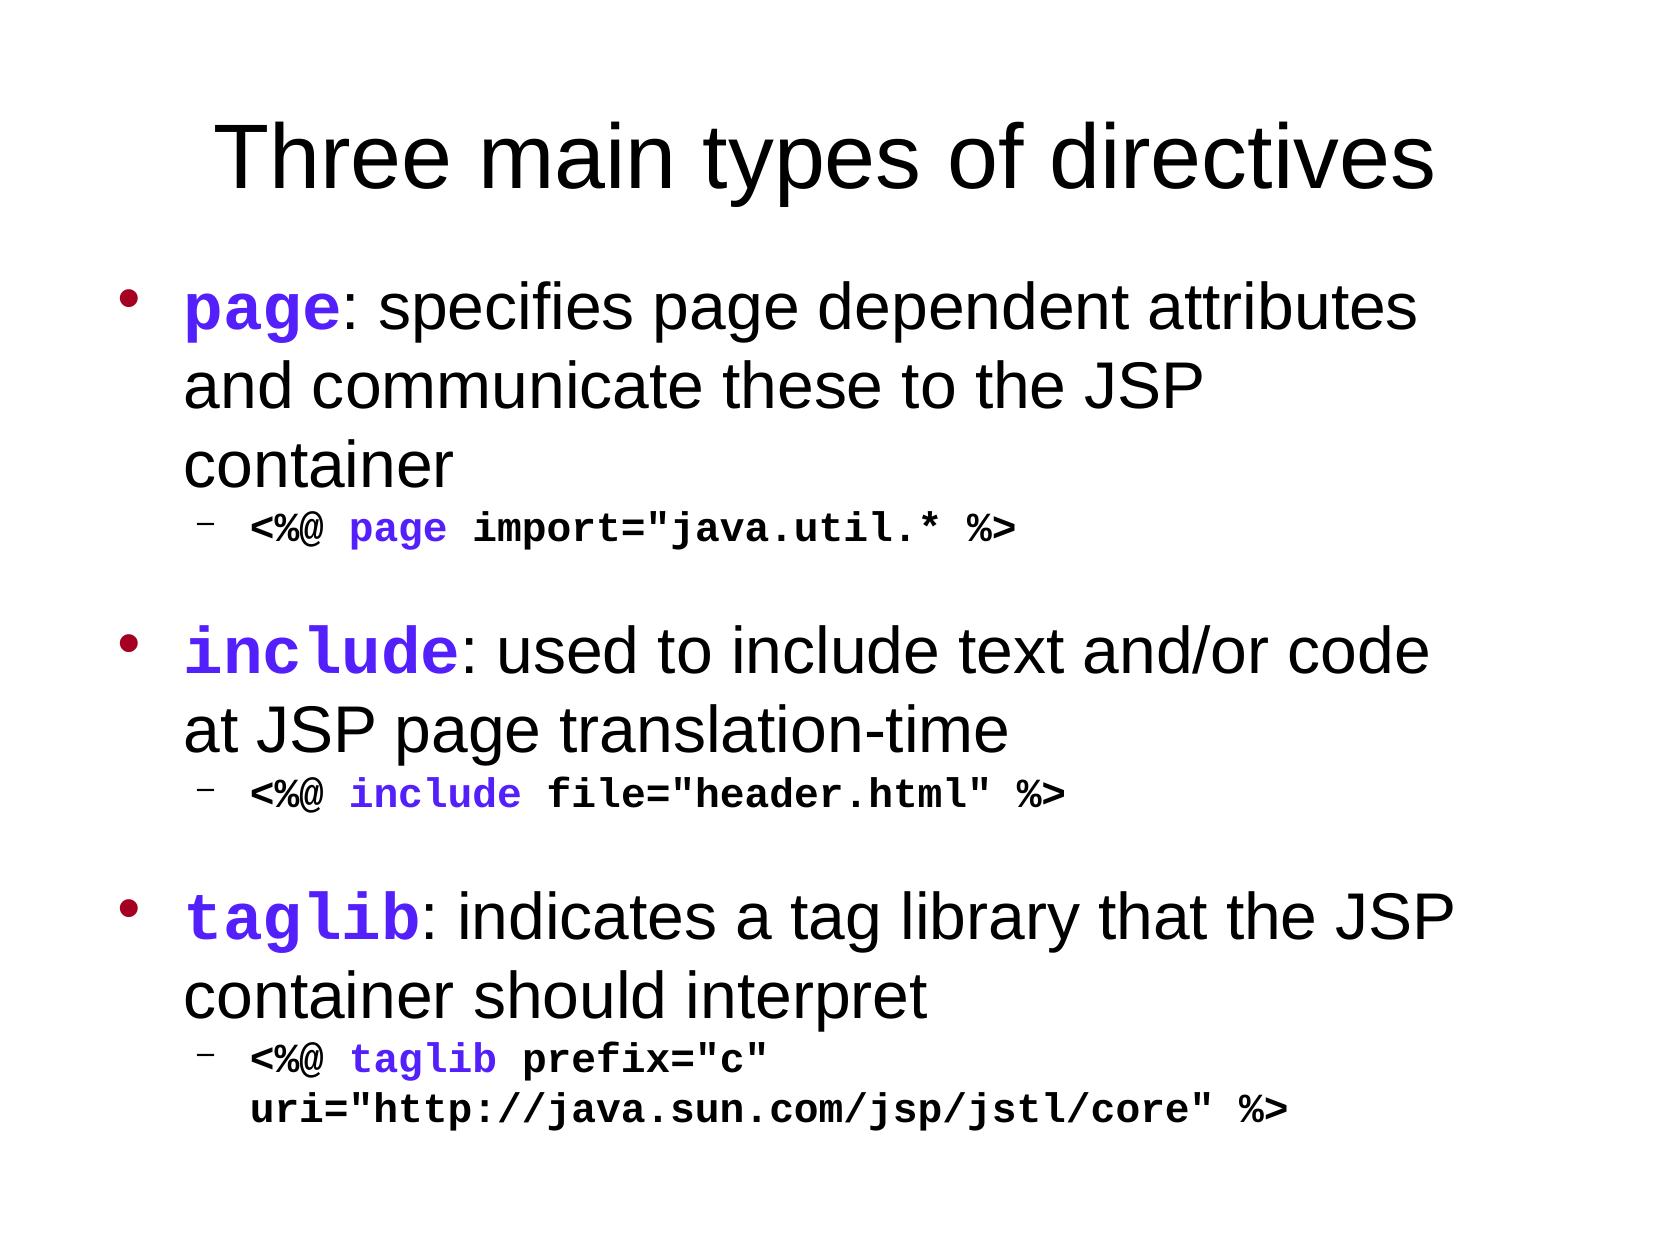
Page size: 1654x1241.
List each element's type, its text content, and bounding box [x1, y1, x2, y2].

title Three main types of directives [105, 0, 1511, 215]
list page: specifies page dependent attributes and communicate these to the JSP container <%@ page import="java.util.* %> include: used to include text and/or code at JSP page translation-time <%@ include file="header.html" %> taglib: indicates a tag library that the JSP container should interpret <%@ taglib prefix="c" uri="http://java.sun.com/jsp/jstl/core" %> [94, 255, 1501, 1147]
